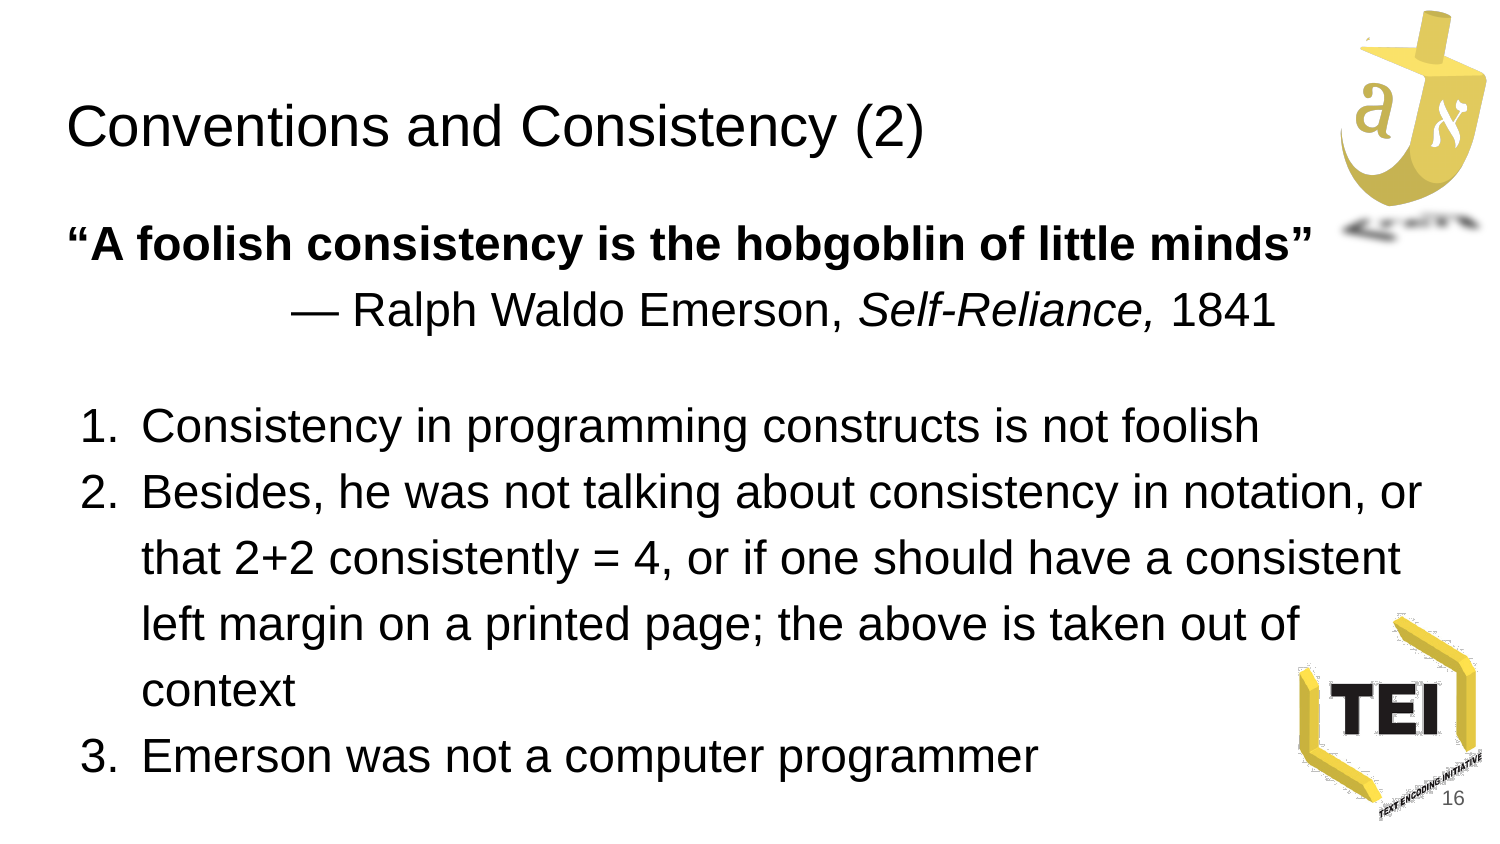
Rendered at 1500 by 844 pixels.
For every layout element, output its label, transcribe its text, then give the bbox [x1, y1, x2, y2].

picture [1275, 604, 1500, 830]
picture [1324, 0, 1497, 250]
slide_number <number> [1389, 764, 1480, 830]
title Conventions and Consistency (2) [51, 72, 1449, 167]
list “A foolish consistency is the hobgoblin of little minds” — Ralph Waldo Emerson, Self-Reliance, 1841 Consistency in programming constructs is not foolish Besides, he was not talking about consistency in notation, or that 2+2 consistently = 4, or if one should have a consistent left margin on a printed page; the above is taken out of context Emerson was not a computer programmer [51, 189, 1449, 750]
